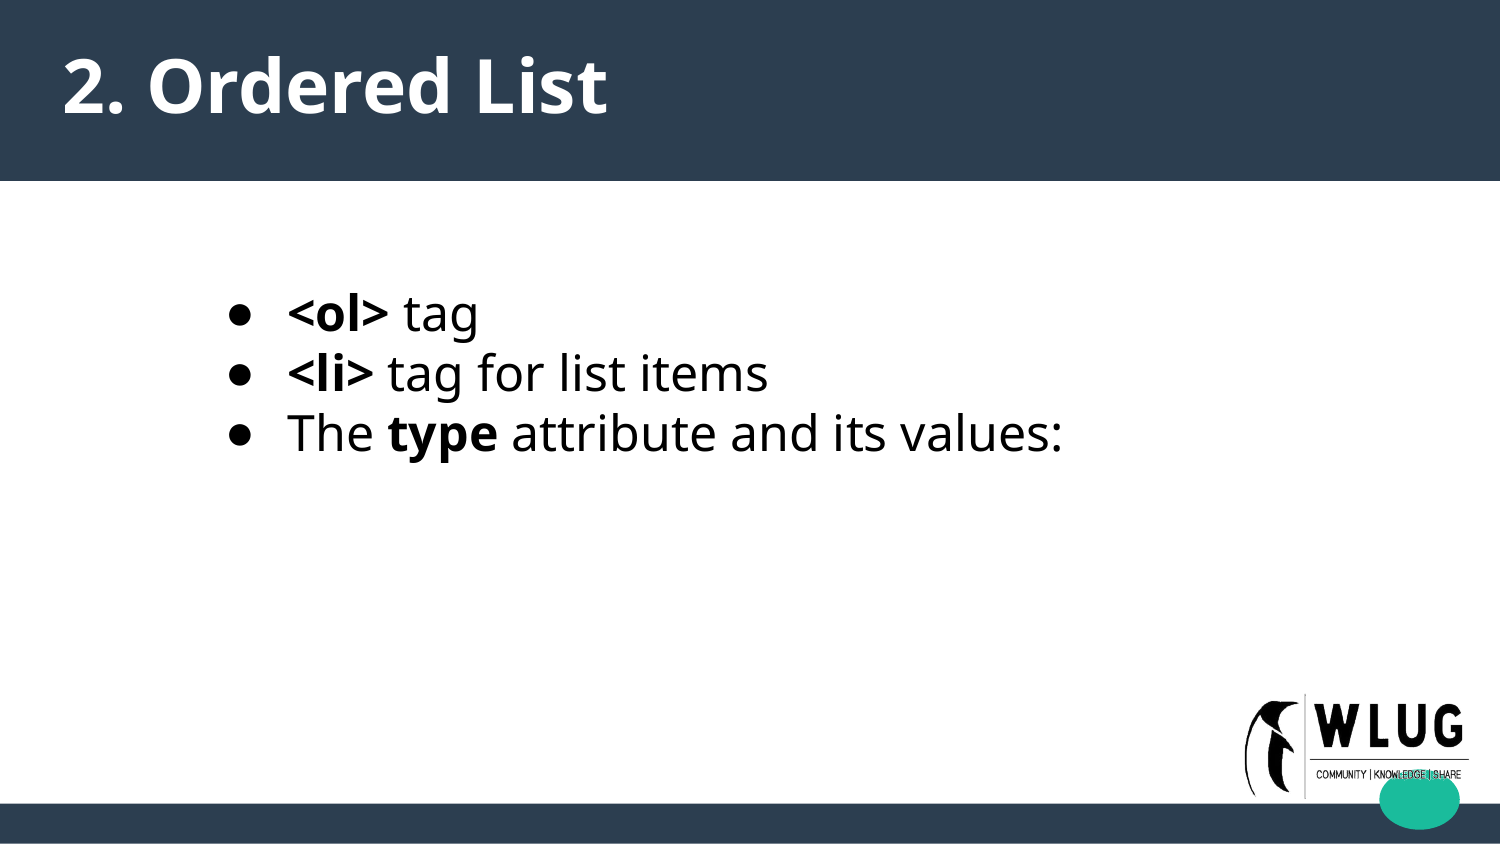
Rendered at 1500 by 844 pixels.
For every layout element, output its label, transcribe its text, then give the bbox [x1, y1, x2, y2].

picture [1229, 686, 1477, 804]
list 2. Ordered List <ol> tag <li> tag for list items The type attribute and its values: [47, 23, 1359, 844]
